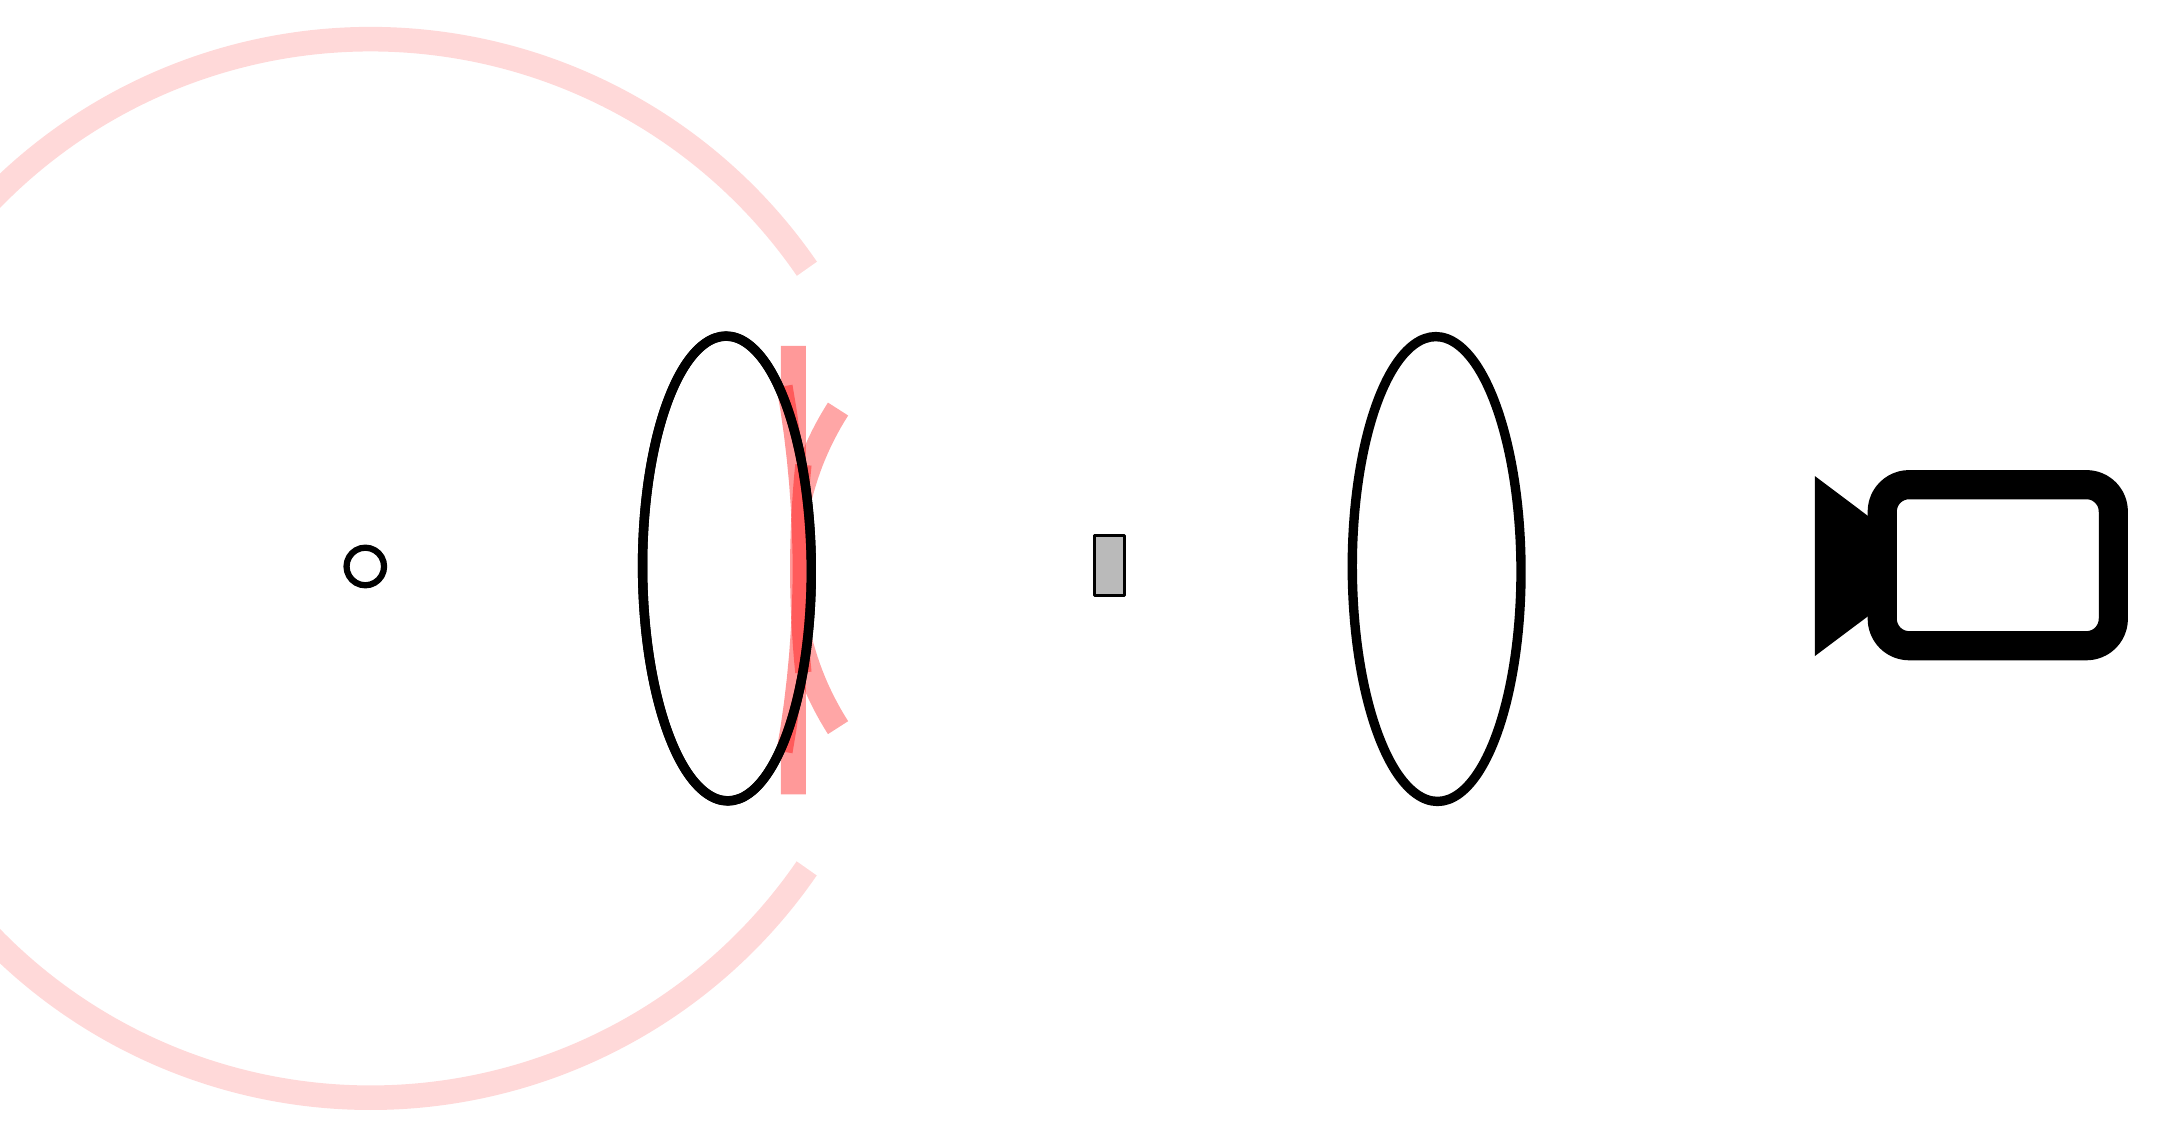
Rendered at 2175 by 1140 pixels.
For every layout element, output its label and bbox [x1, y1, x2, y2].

text_box [648, 341, 806, 796]
text_box [1882, 484, 2114, 646]
text_box [785, 715, 799, 754]
text_box [785, 384, 800, 430]
text_box [1814, 476, 1875, 657]
text_box [0, 0, 1747, 1140]
